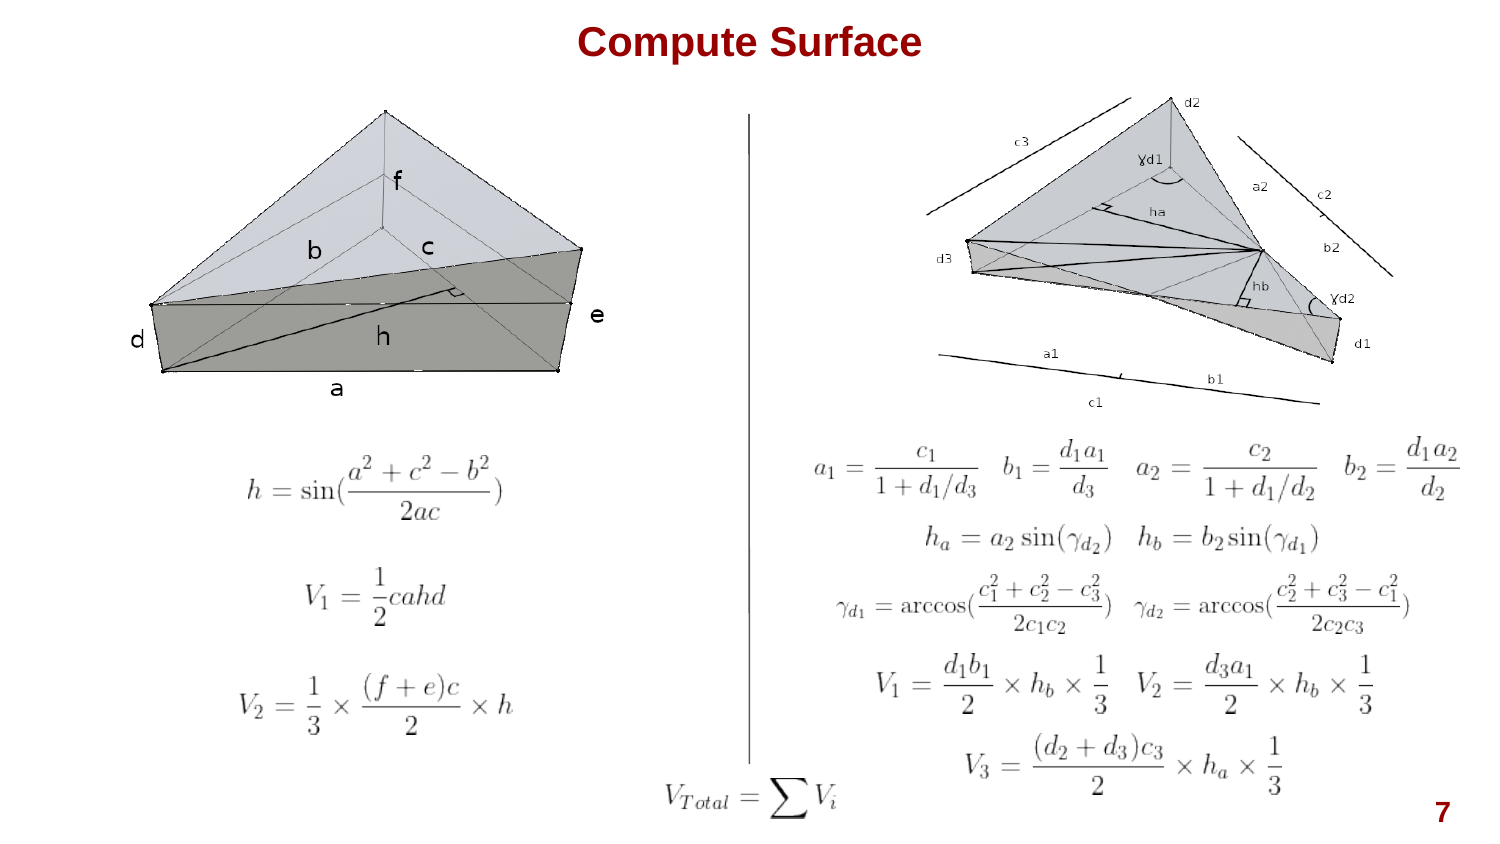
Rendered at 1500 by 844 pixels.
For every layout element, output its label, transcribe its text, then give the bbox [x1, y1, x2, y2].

picture [964, 733, 1282, 795]
picture [814, 66, 1460, 504]
picture [304, 567, 447, 626]
picture [238, 673, 513, 735]
picture [875, 653, 1108, 714]
picture [248, 455, 503, 520]
picture [1136, 653, 1373, 714]
text_box Compute Surface [506, 0, 994, 81]
picture [926, 524, 1319, 555]
picture [104, 80, 648, 440]
picture [664, 778, 836, 819]
text_box 7 [1419, 778, 1500, 844]
picture [836, 574, 1410, 634]
